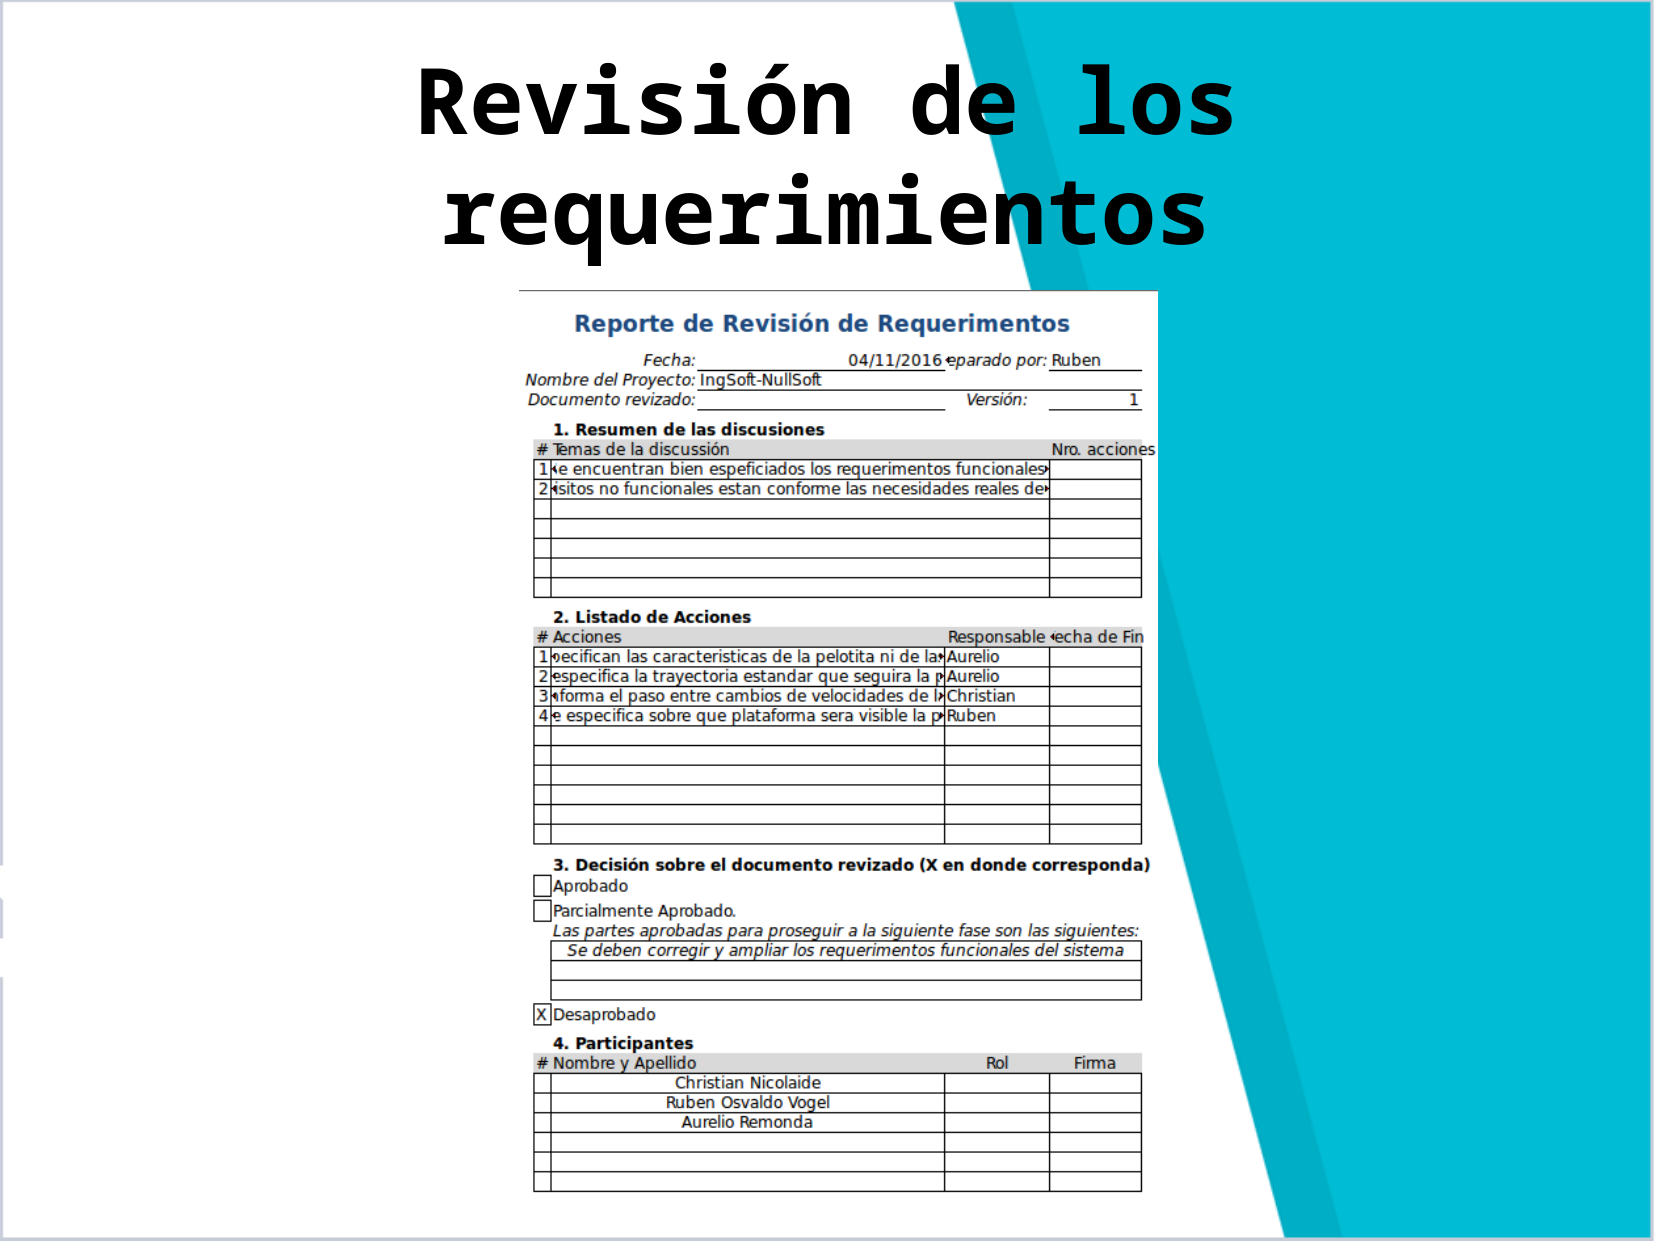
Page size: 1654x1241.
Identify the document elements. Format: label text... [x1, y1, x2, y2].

text_box Revisión de los requerimientos [568, 204, 589, 234]
text_box Revisión de los requerimientos [82, 49, 1571, 257]
picture [0, 0, 1654, 1241]
